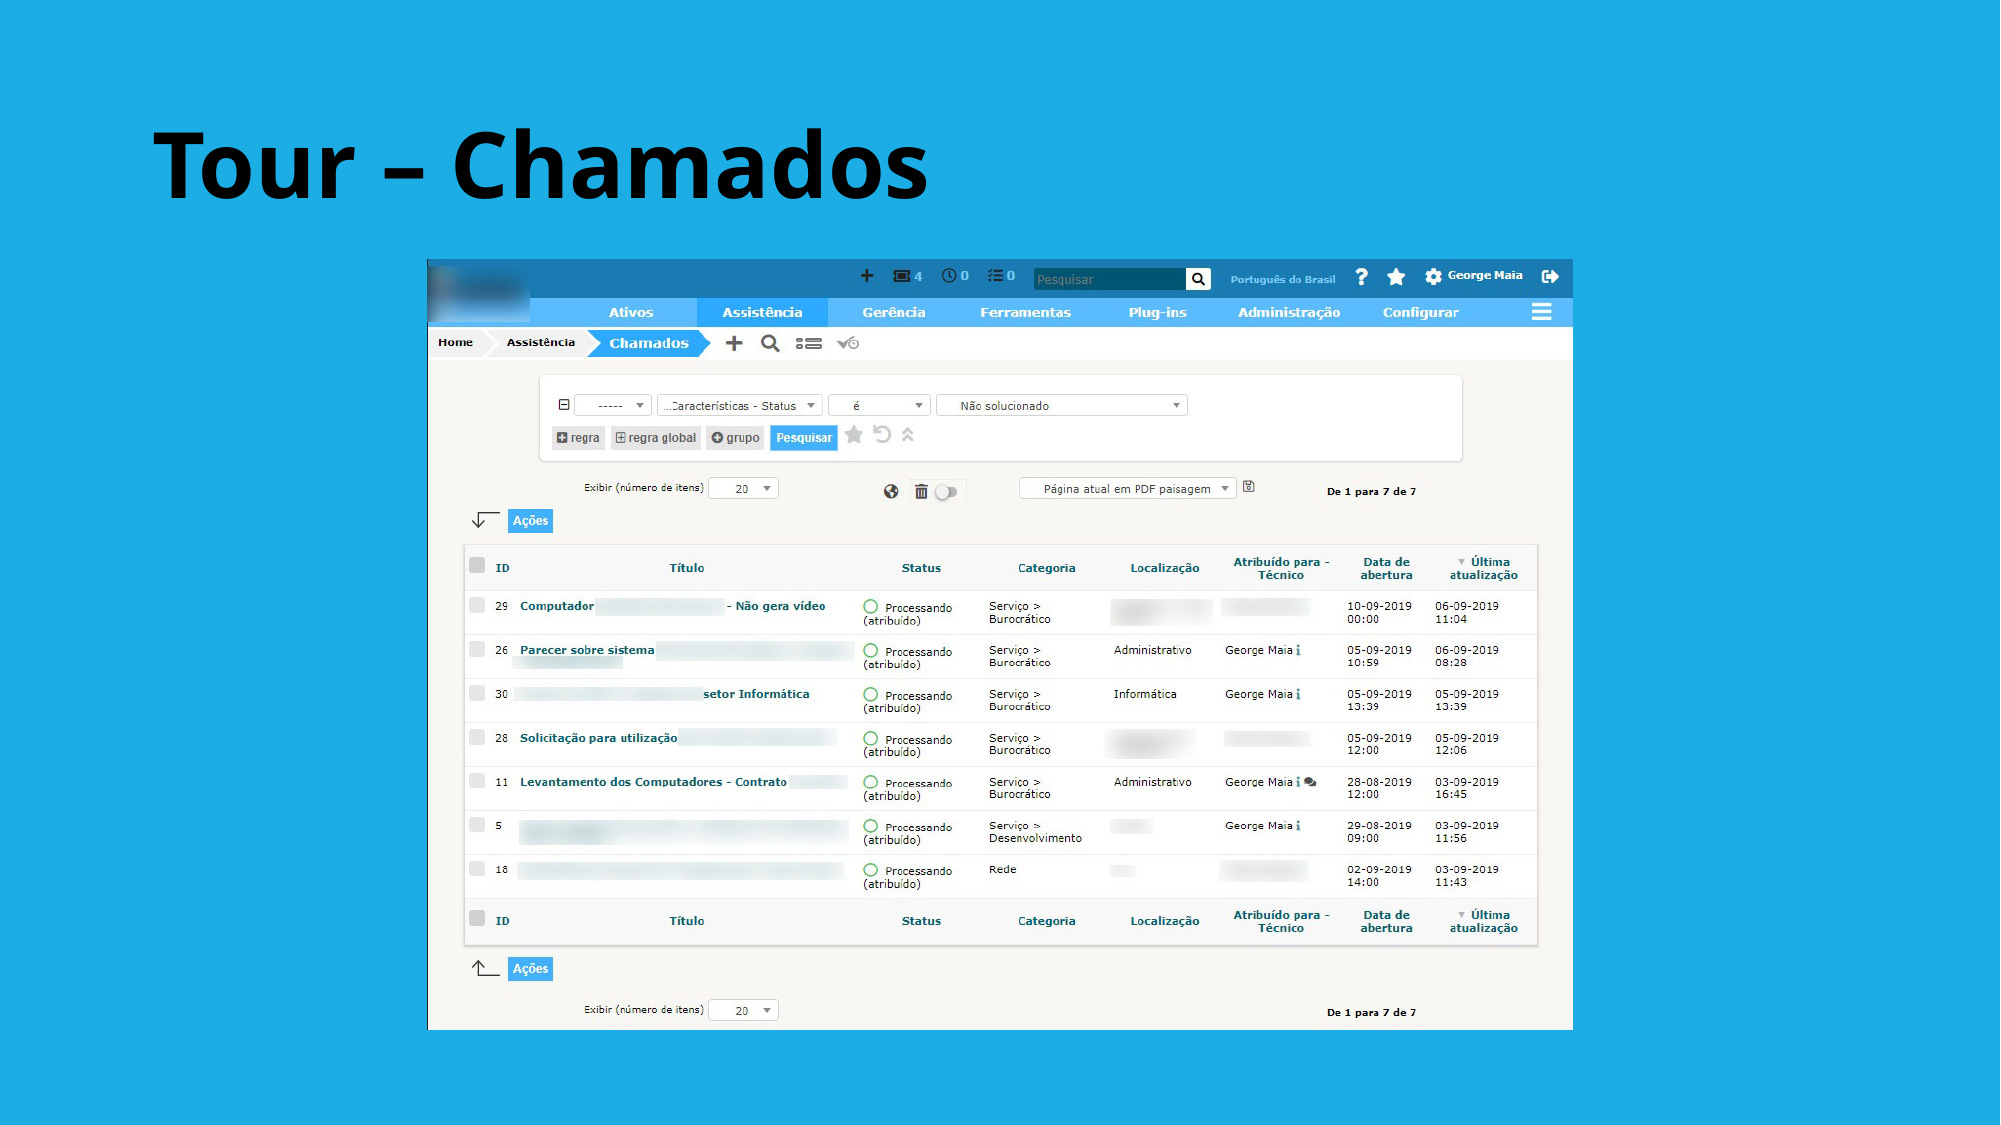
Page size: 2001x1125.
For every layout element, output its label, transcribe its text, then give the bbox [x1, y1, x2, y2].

picture [427, 259, 1573, 1030]
text_box Tour – Chamados [137, 60, 1862, 277]
